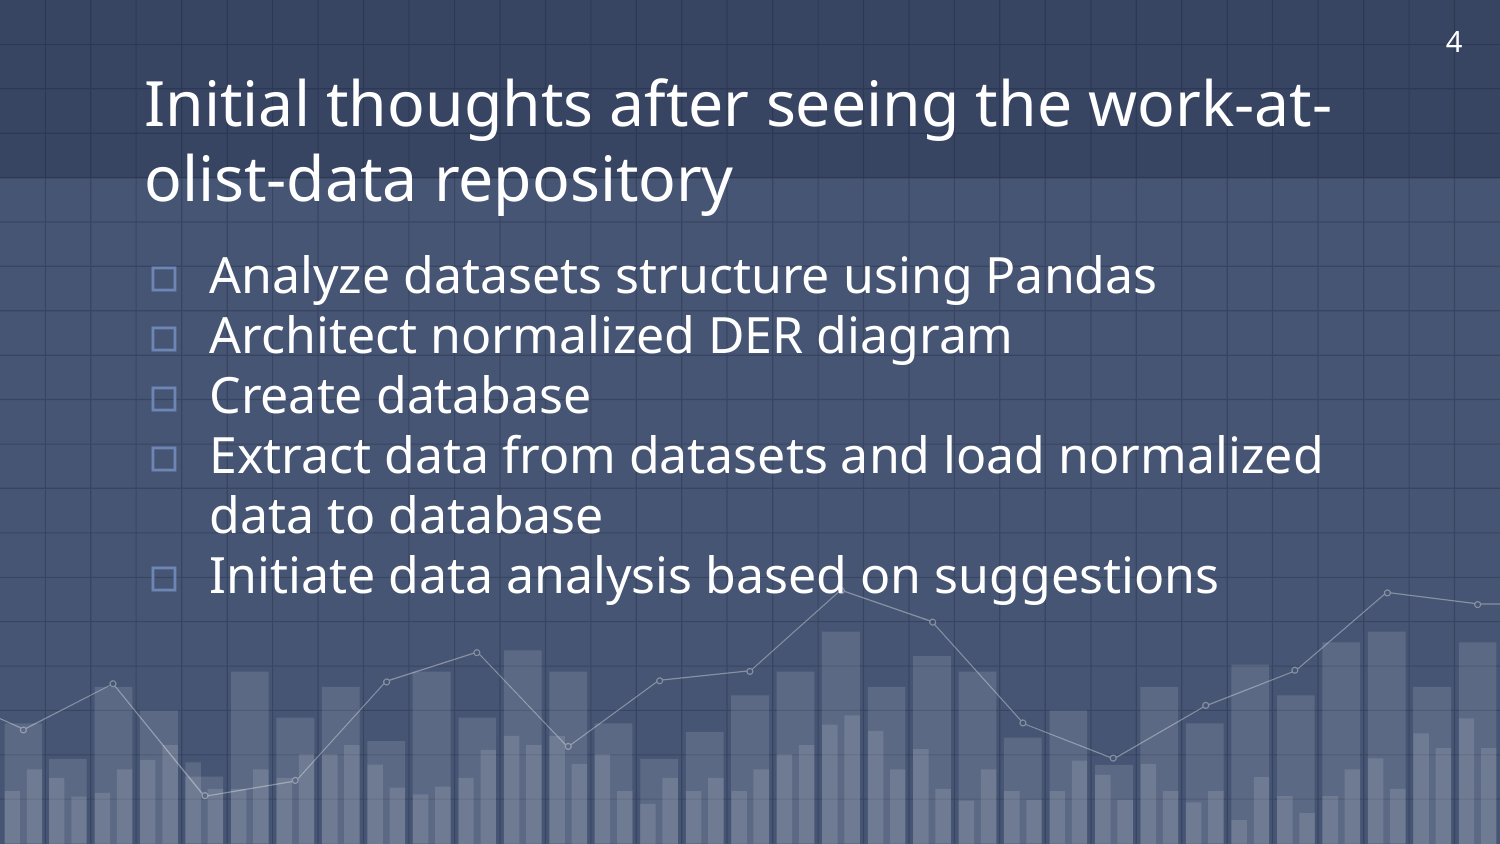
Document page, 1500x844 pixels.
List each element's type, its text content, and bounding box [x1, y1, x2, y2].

slide_number 1 [1408, 0, 1500, 88]
list Analyze datasets structure using Pandas Architect normalized DER diagram Create database Extract data from datasets and load normalized data to database Initiate data analysis based on suggestions [119, 228, 1381, 737]
title Initial thoughts after seeing the work-at-olist-data repository [129, 87, 1391, 229]
